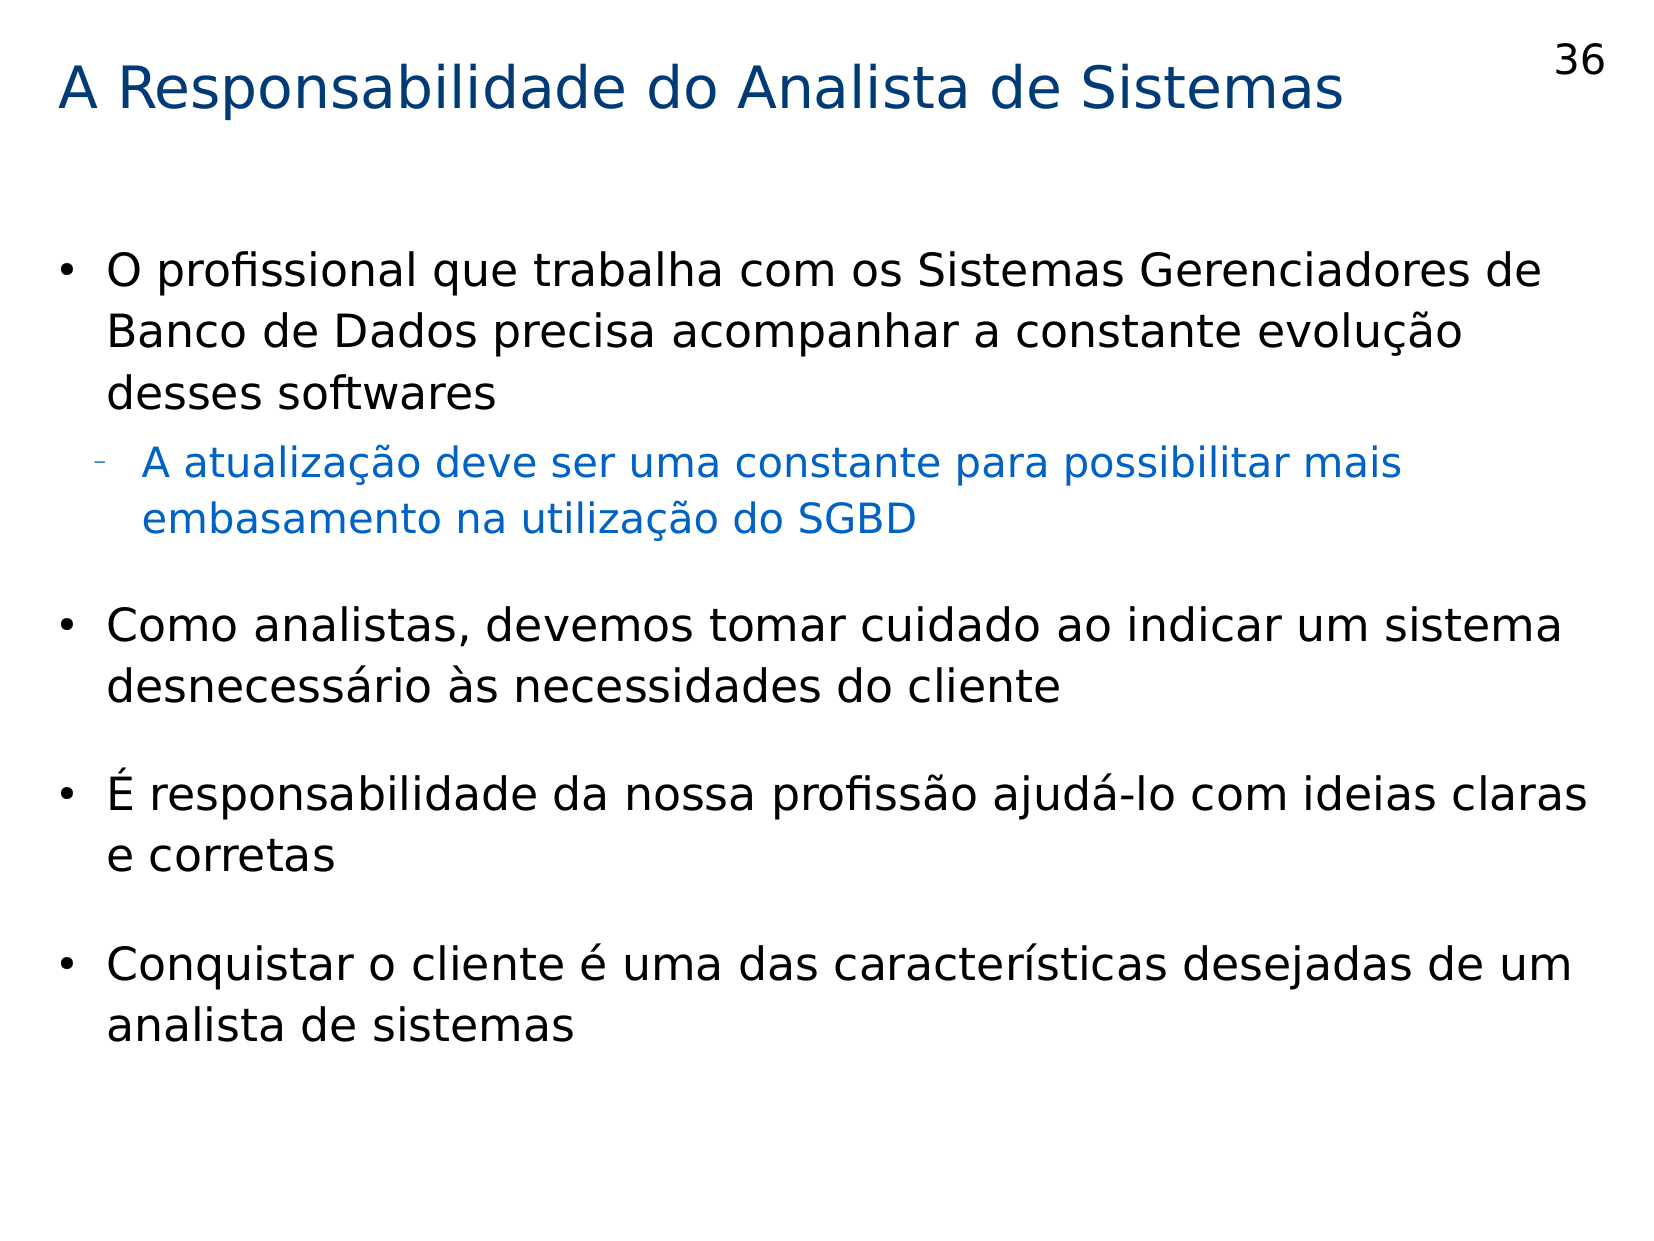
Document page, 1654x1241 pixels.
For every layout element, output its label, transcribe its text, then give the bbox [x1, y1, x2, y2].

list O profissional que trabalha com os Sistemas Gerenciadores de Banco de Dados precisa acompanhar a constante evolução desses softwares A atualização deve ser uma constante para possibilitar mais embasamento na utilização do SGBD Como analistas, devemos tomar cuidado ao indicar um sistema desnecessário às necessidades do cliente É responsabilidade da nossa profissão ajudá-lo com ideias claras e corretas Conquistar o cliente é uma das características desejadas de um analista de sistemas [59, 236, 1595, 1211]
title A Responsabilidade do Analista de Sistemas [59, 29, 1506, 148]
